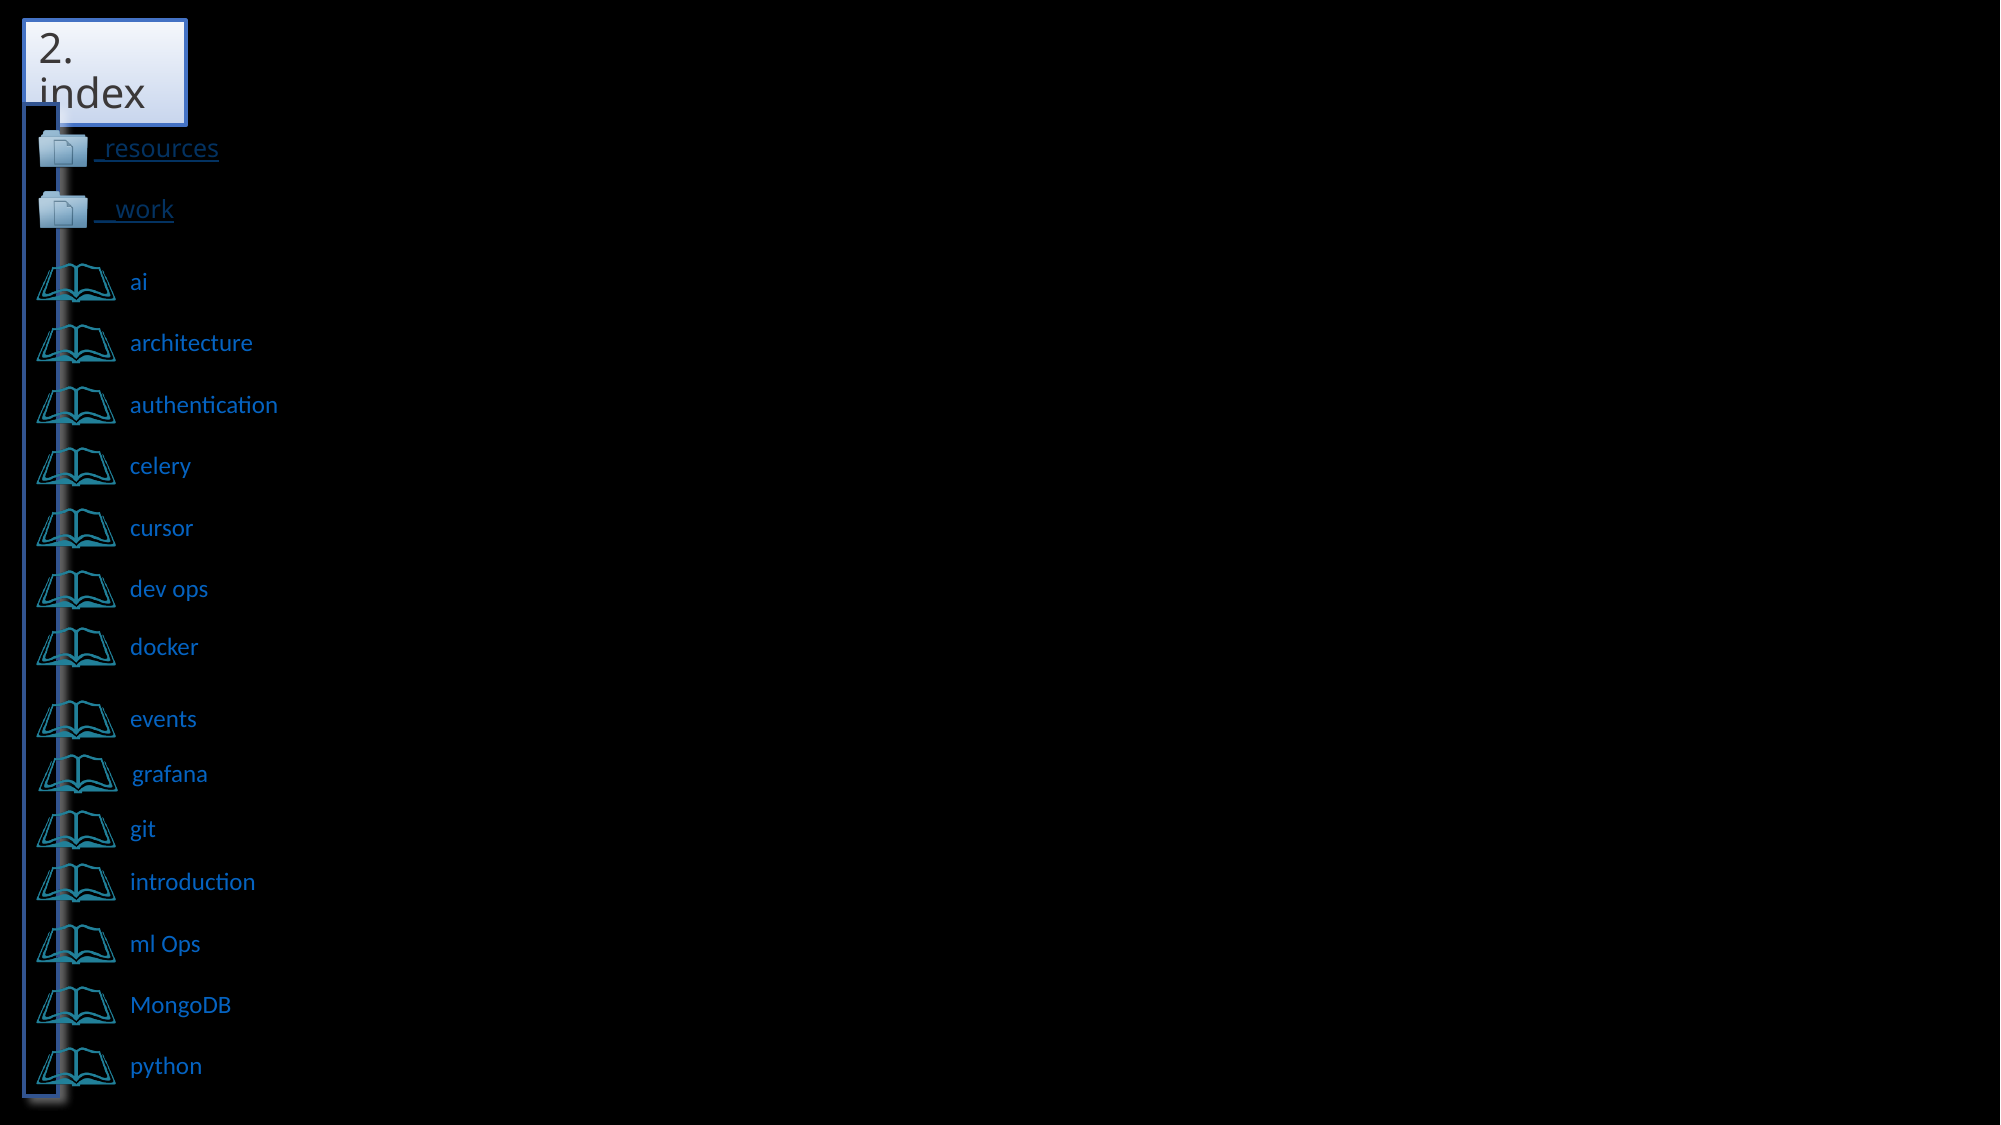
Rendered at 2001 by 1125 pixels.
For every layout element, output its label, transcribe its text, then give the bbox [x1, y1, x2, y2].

text_box git [115, 805, 171, 850]
picture [36, 752, 118, 797]
text_box grafana [117, 749, 223, 795]
text_box ml Ops [115, 919, 216, 965]
picture [34, 808, 116, 852]
picture [34, 261, 116, 305]
picture [34, 625, 116, 670]
text_box dev ops [115, 565, 224, 611]
picture [38, 123, 88, 173]
picture [34, 322, 116, 366]
picture [34, 984, 116, 1028]
text_box celery [115, 442, 207, 488]
text_box __work [93, 193, 175, 229]
text_box _resources [93, 132, 220, 168]
text_box authentication [115, 381, 294, 426]
picture [34, 861, 116, 905]
text_box ai [115, 258, 163, 303]
text_box introduction [115, 858, 271, 904]
picture [34, 568, 116, 612]
picture [34, 922, 116, 967]
text_box docker [115, 622, 214, 668]
picture [34, 506, 116, 551]
title 2. index [23, 20, 186, 81]
text_box architecture [115, 319, 269, 365]
text_box events [115, 695, 212, 741]
picture [34, 698, 116, 742]
text_box [23, 103, 58, 1096]
text_box cursor [115, 503, 209, 549]
picture [34, 384, 116, 428]
picture [34, 1045, 116, 1090]
picture [34, 445, 116, 489]
text_box MongoDB [115, 981, 247, 1026]
picture [38, 184, 88, 234]
text_box python [115, 1042, 218, 1088]
